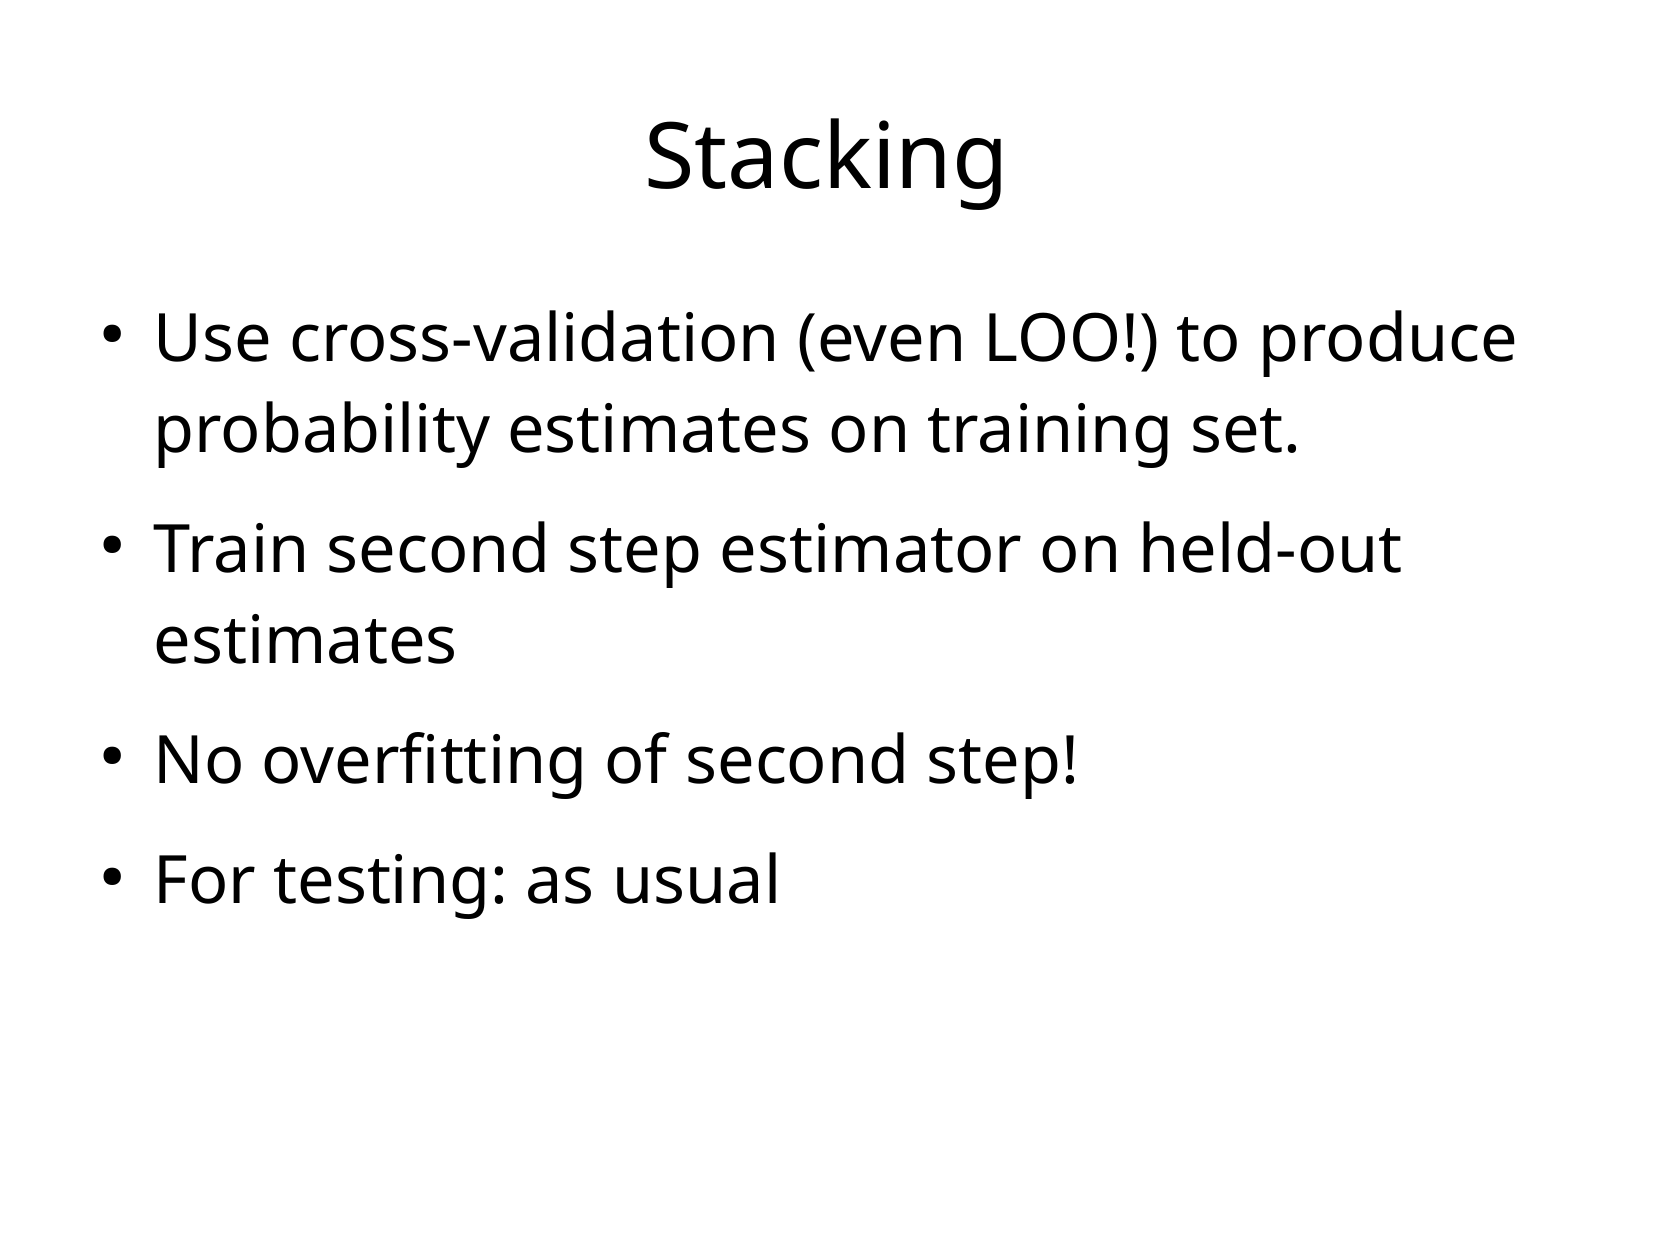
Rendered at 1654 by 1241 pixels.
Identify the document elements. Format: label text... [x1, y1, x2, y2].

title Stacking [82, 49, 1571, 257]
list Use cross-validation (even LOO!) to produce probability estimates on training set. Train second step estimator on held-out estimates No overfitting of second step! For testing: as usual [82, 290, 1571, 1010]
